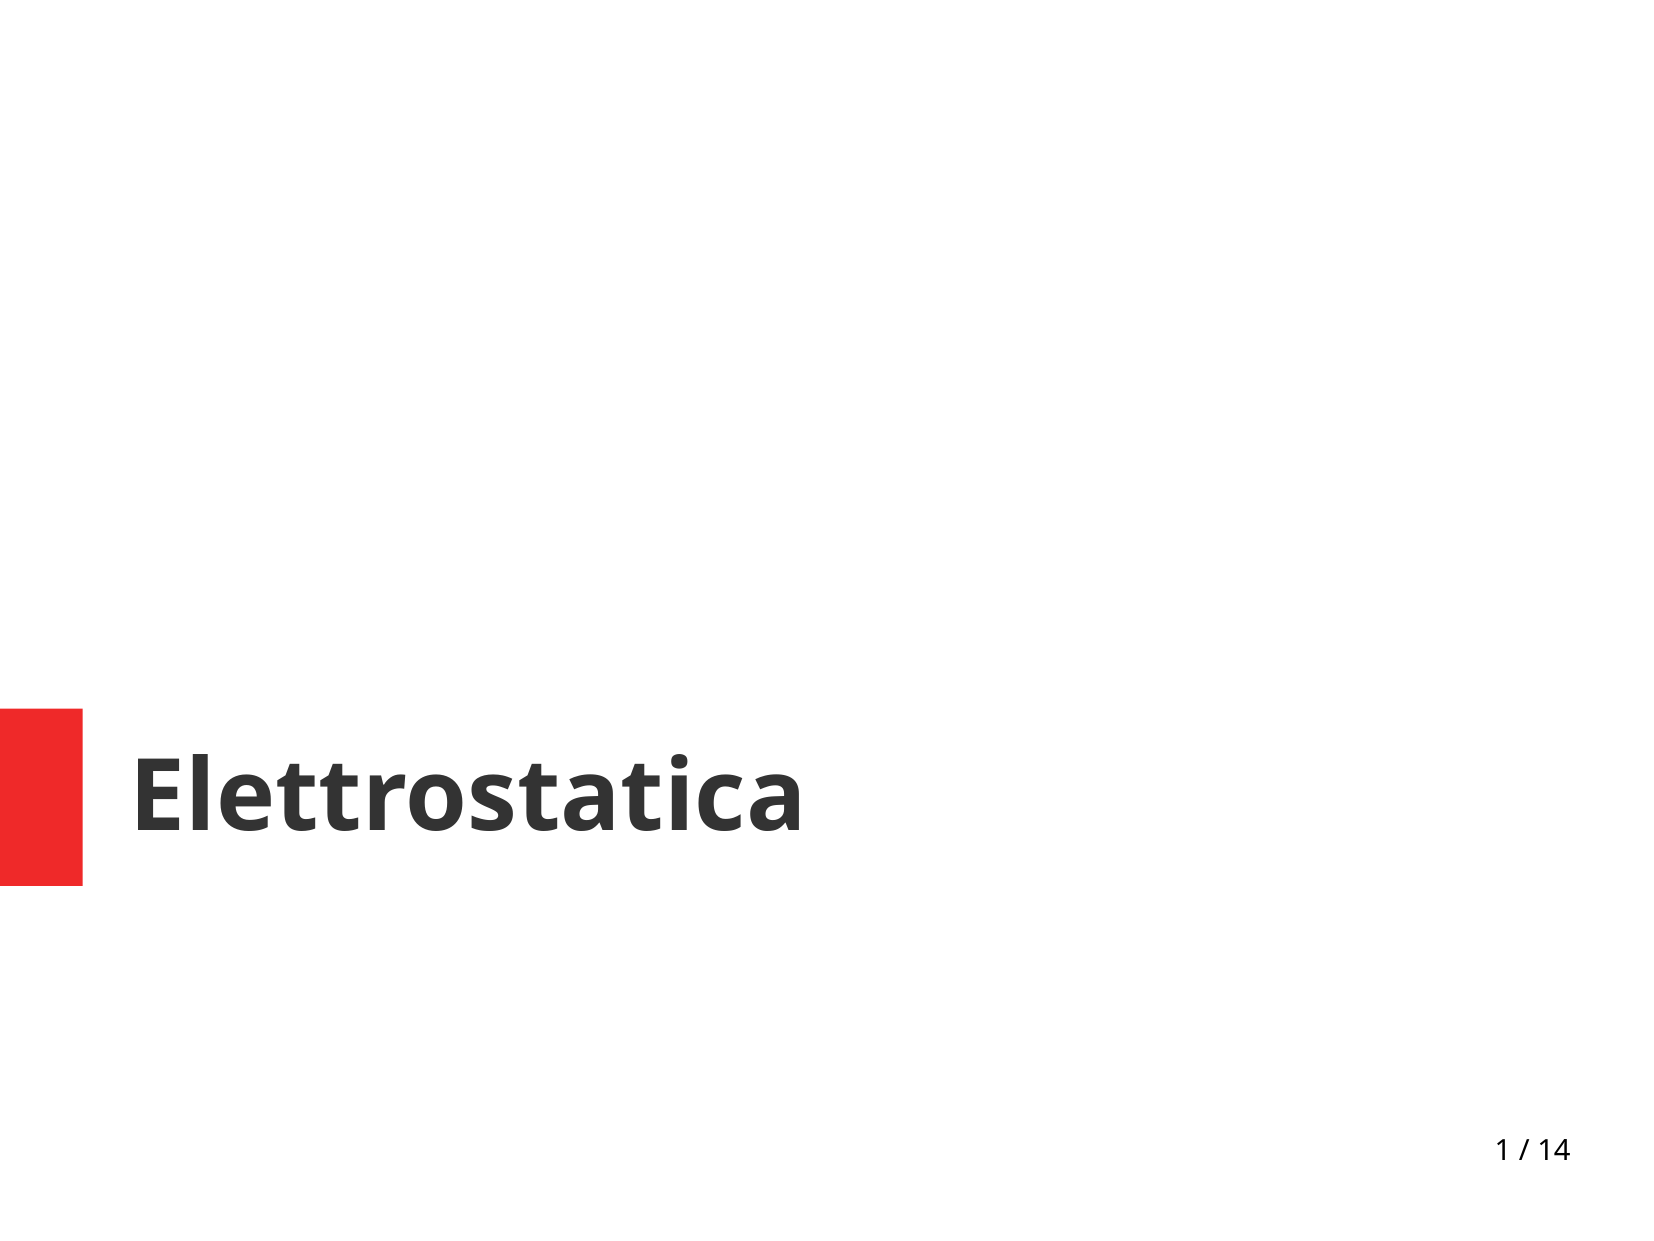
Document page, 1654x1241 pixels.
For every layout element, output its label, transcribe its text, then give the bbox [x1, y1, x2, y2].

title Elettrostatica [129, 655, 1536, 928]
